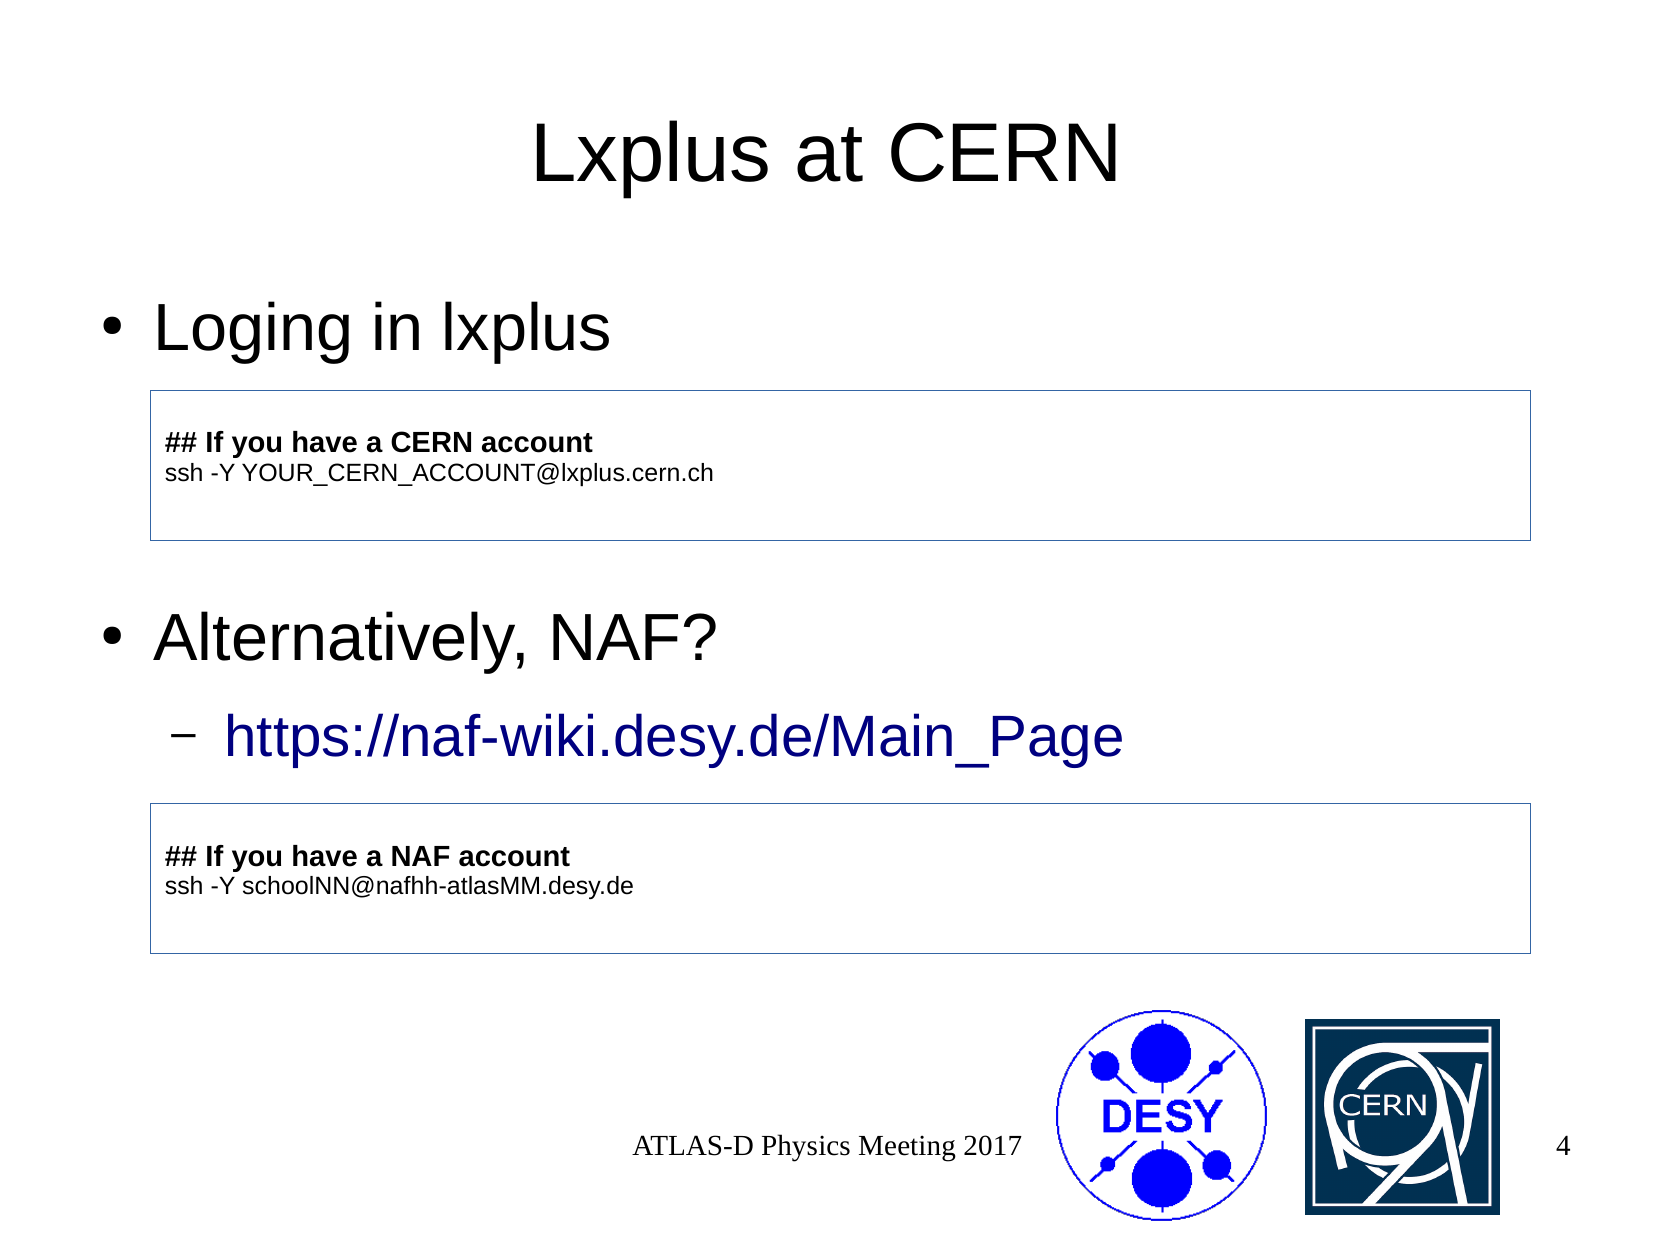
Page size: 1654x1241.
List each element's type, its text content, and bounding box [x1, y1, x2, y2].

picture [1055, 1009, 1268, 1222]
list Alternatively, NAF? https://naf-wiki.desy.de/Main_Page [82, 600, 1571, 1010]
text_box ## If you have a CERN account ssh -Y YOUR_CERN_ACCOUNT@lxplus.cern.ch [150, 390, 1531, 541]
list Loging in lxplus [82, 290, 1571, 600]
picture [1305, 1019, 1500, 1215]
text_box ## If you have a NAF account ssh -Y schoolNN@nafhh-atlasMM.desy.de [150, 803, 1531, 954]
title Lxplus at CERN [82, 49, 1571, 257]
